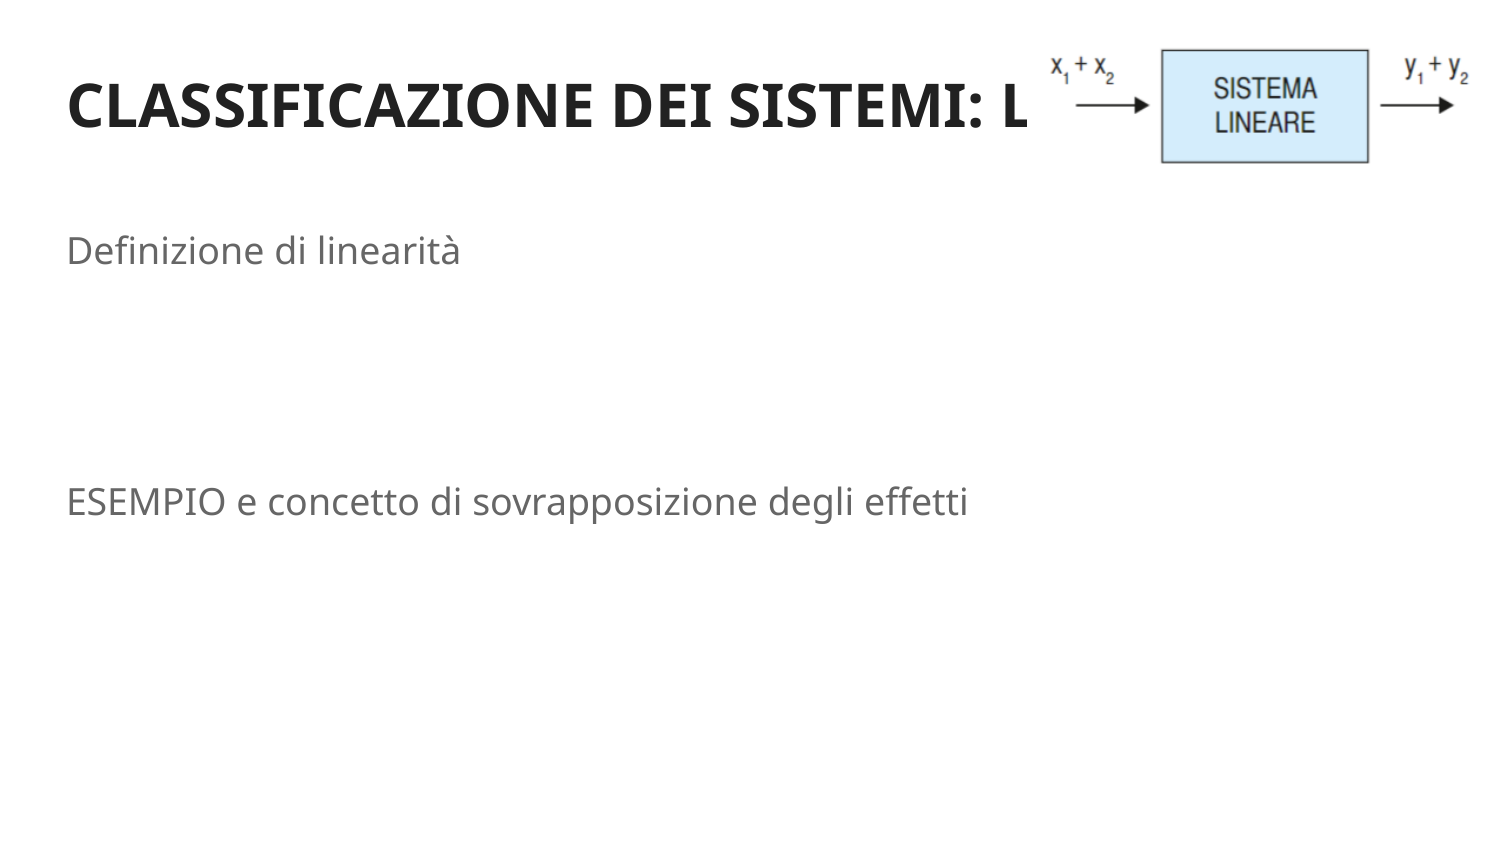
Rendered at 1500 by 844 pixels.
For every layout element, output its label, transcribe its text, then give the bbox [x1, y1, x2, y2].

title CLASSIFICAZIONE DEI SISTEMI: LINEARE O NO [51, 48, 1027, 180]
list Definizione di linearità ESEMPIO e concetto di sovrapposizione degli effetti [51, 201, 1449, 750]
picture [1027, 30, 1500, 180]
